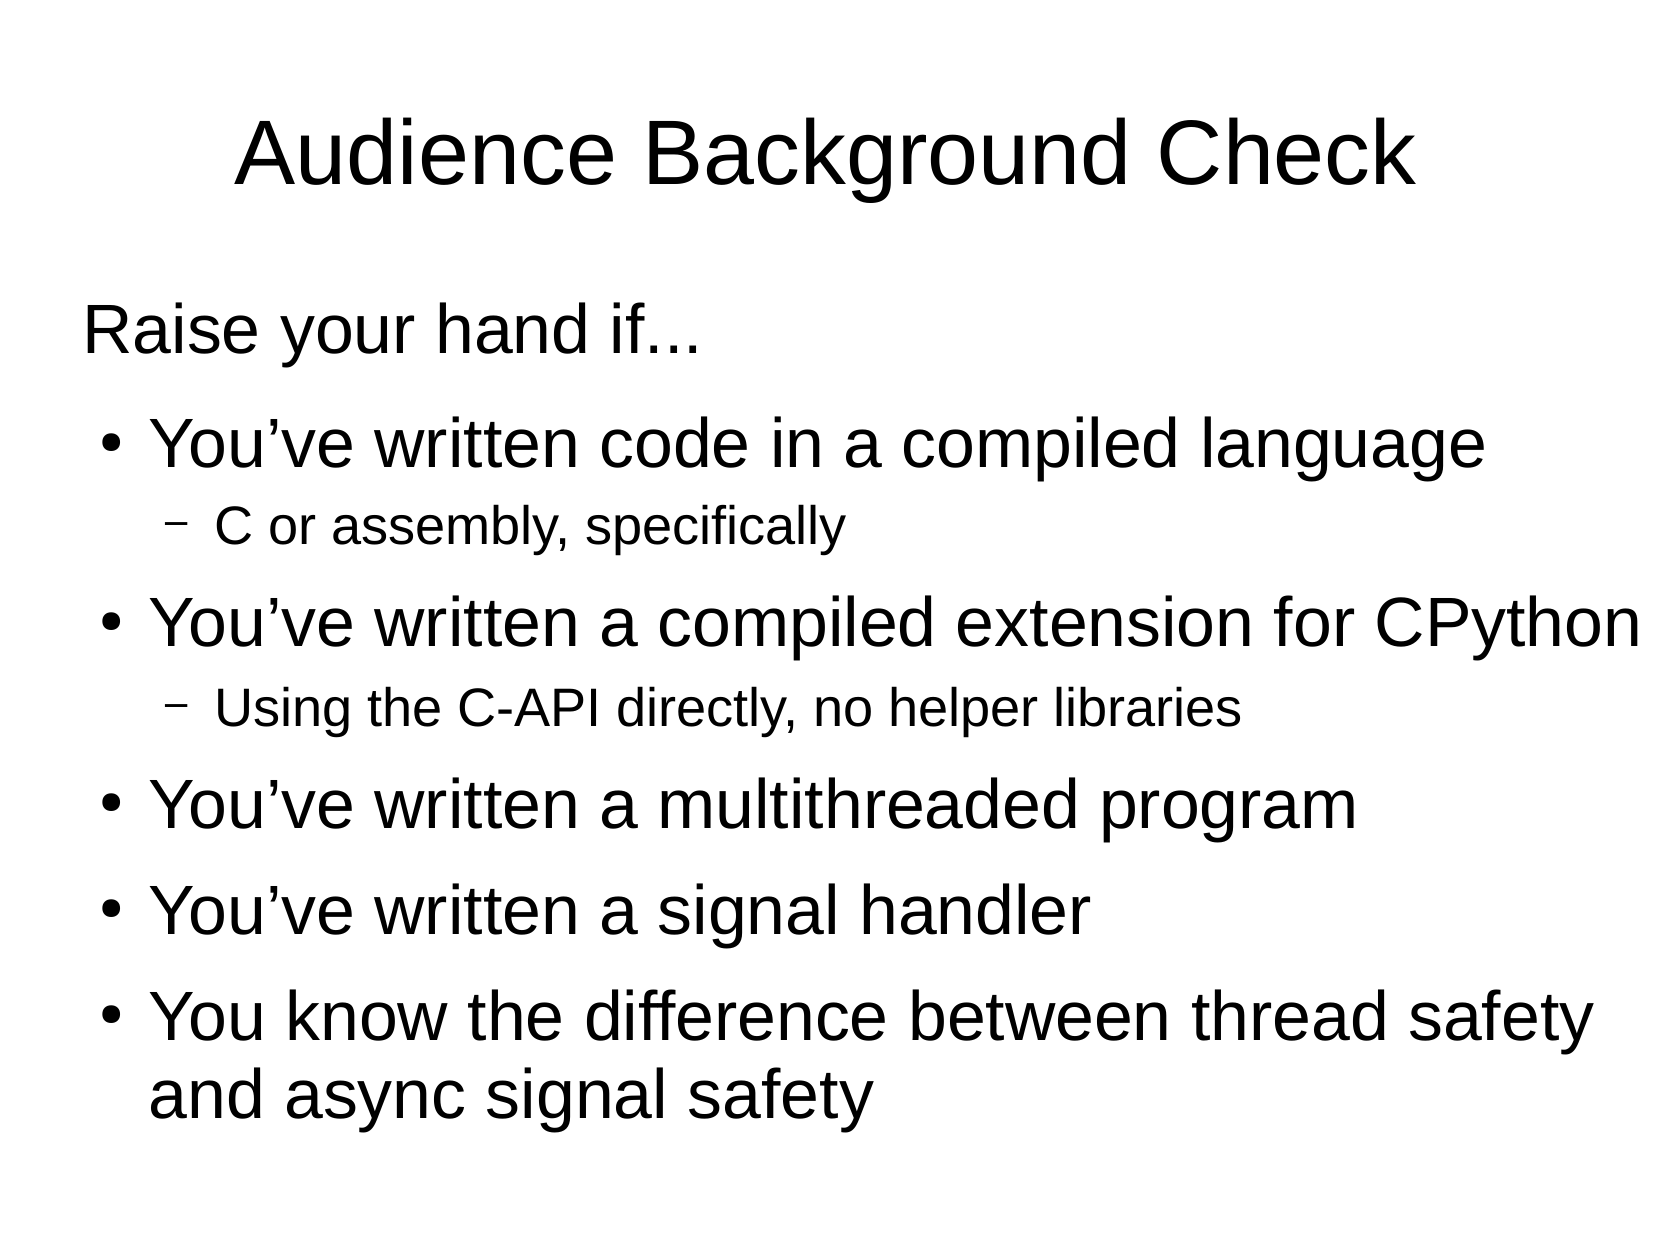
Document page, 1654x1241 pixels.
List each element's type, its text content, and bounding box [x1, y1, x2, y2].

list Raise your hand if... You’ve written code in a compiled language C or assembly, specifically You’ve written a compiled extension for CPython Using the C-API directly, no helper libraries You’ve written a multithreaded program You’ve written a signal handler You know the difference between thread safety and async signal safety [82, 290, 1654, 1201]
title Audience Background Check [82, 49, 1571, 257]
